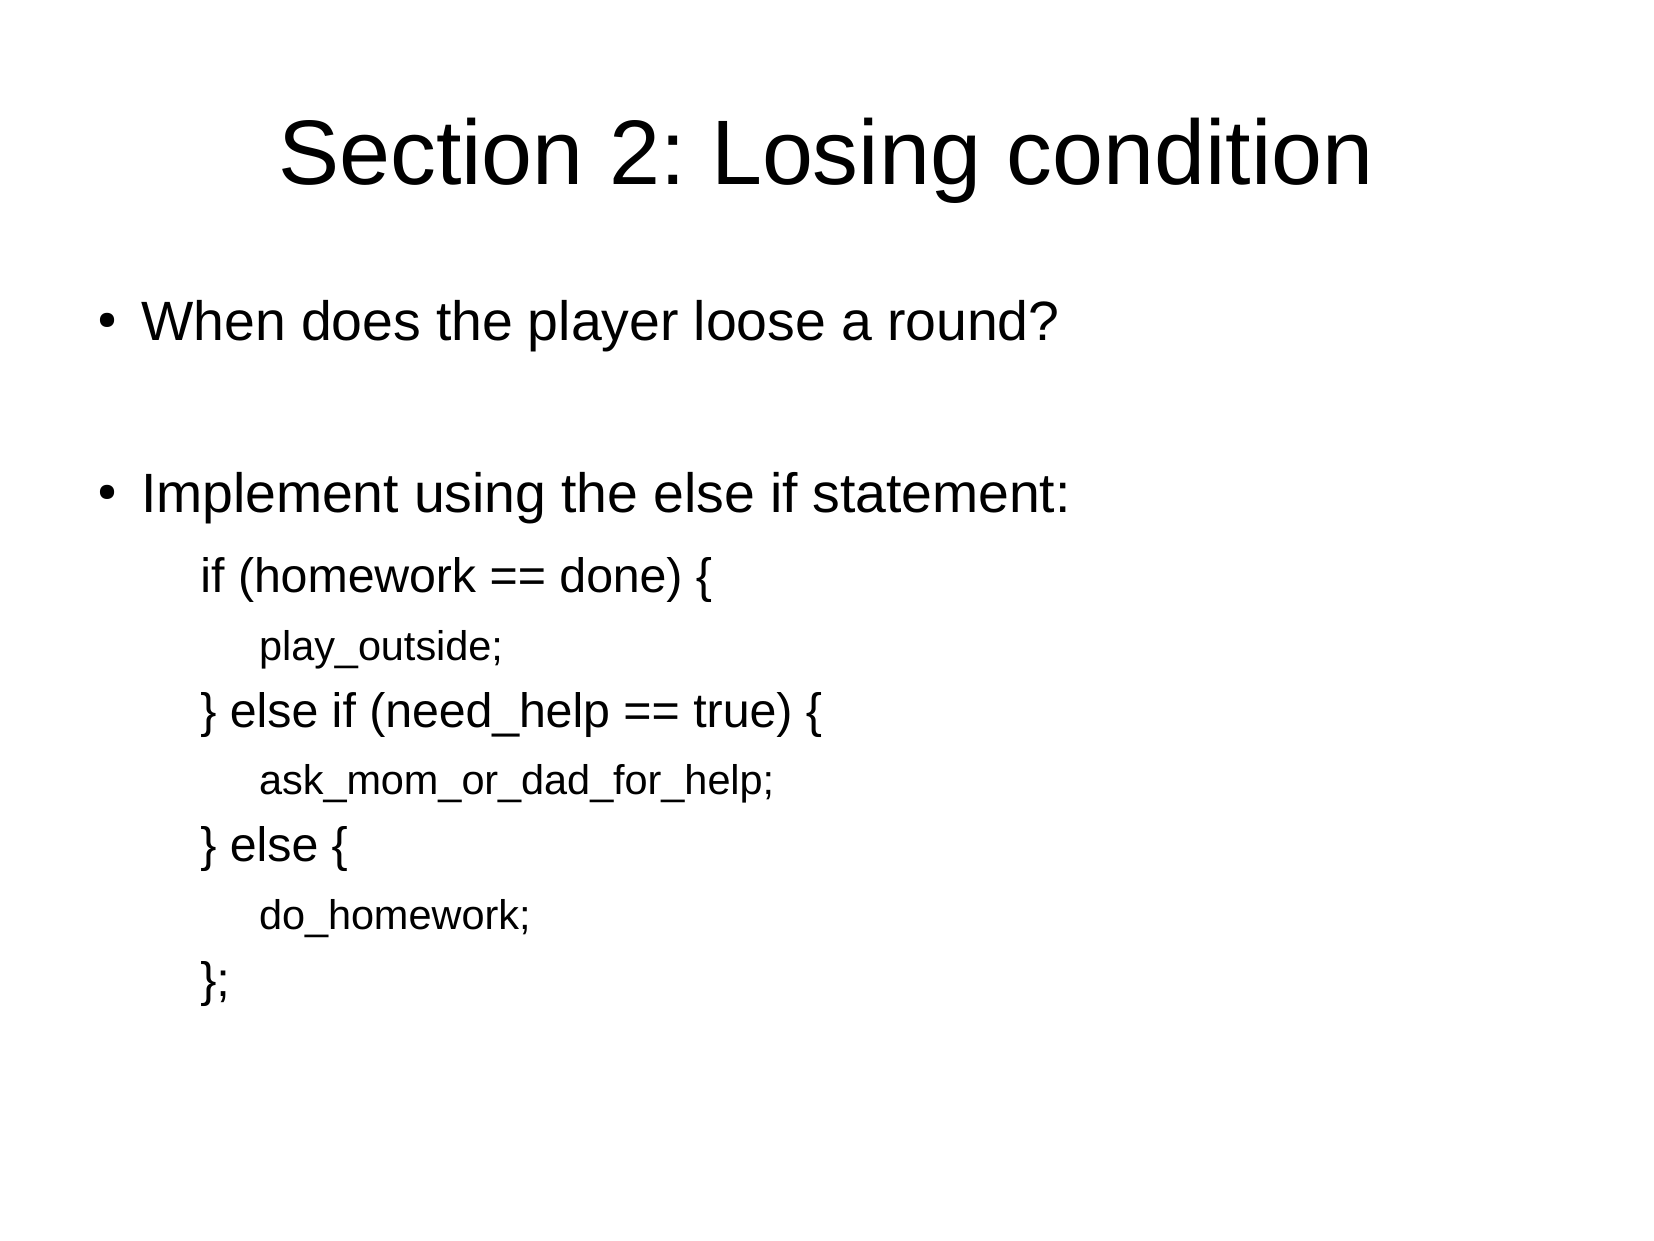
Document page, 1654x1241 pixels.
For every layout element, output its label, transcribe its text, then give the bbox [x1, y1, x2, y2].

title Section 2: Losing condition [82, 49, 1571, 257]
list When does the player loose a round? Implement using the else if statement: if (homework == done) { play_outside; } else if (need_help == true) { ask_mom_or_dad_for_help; } else { do_homework; }; [82, 290, 1571, 1010]
